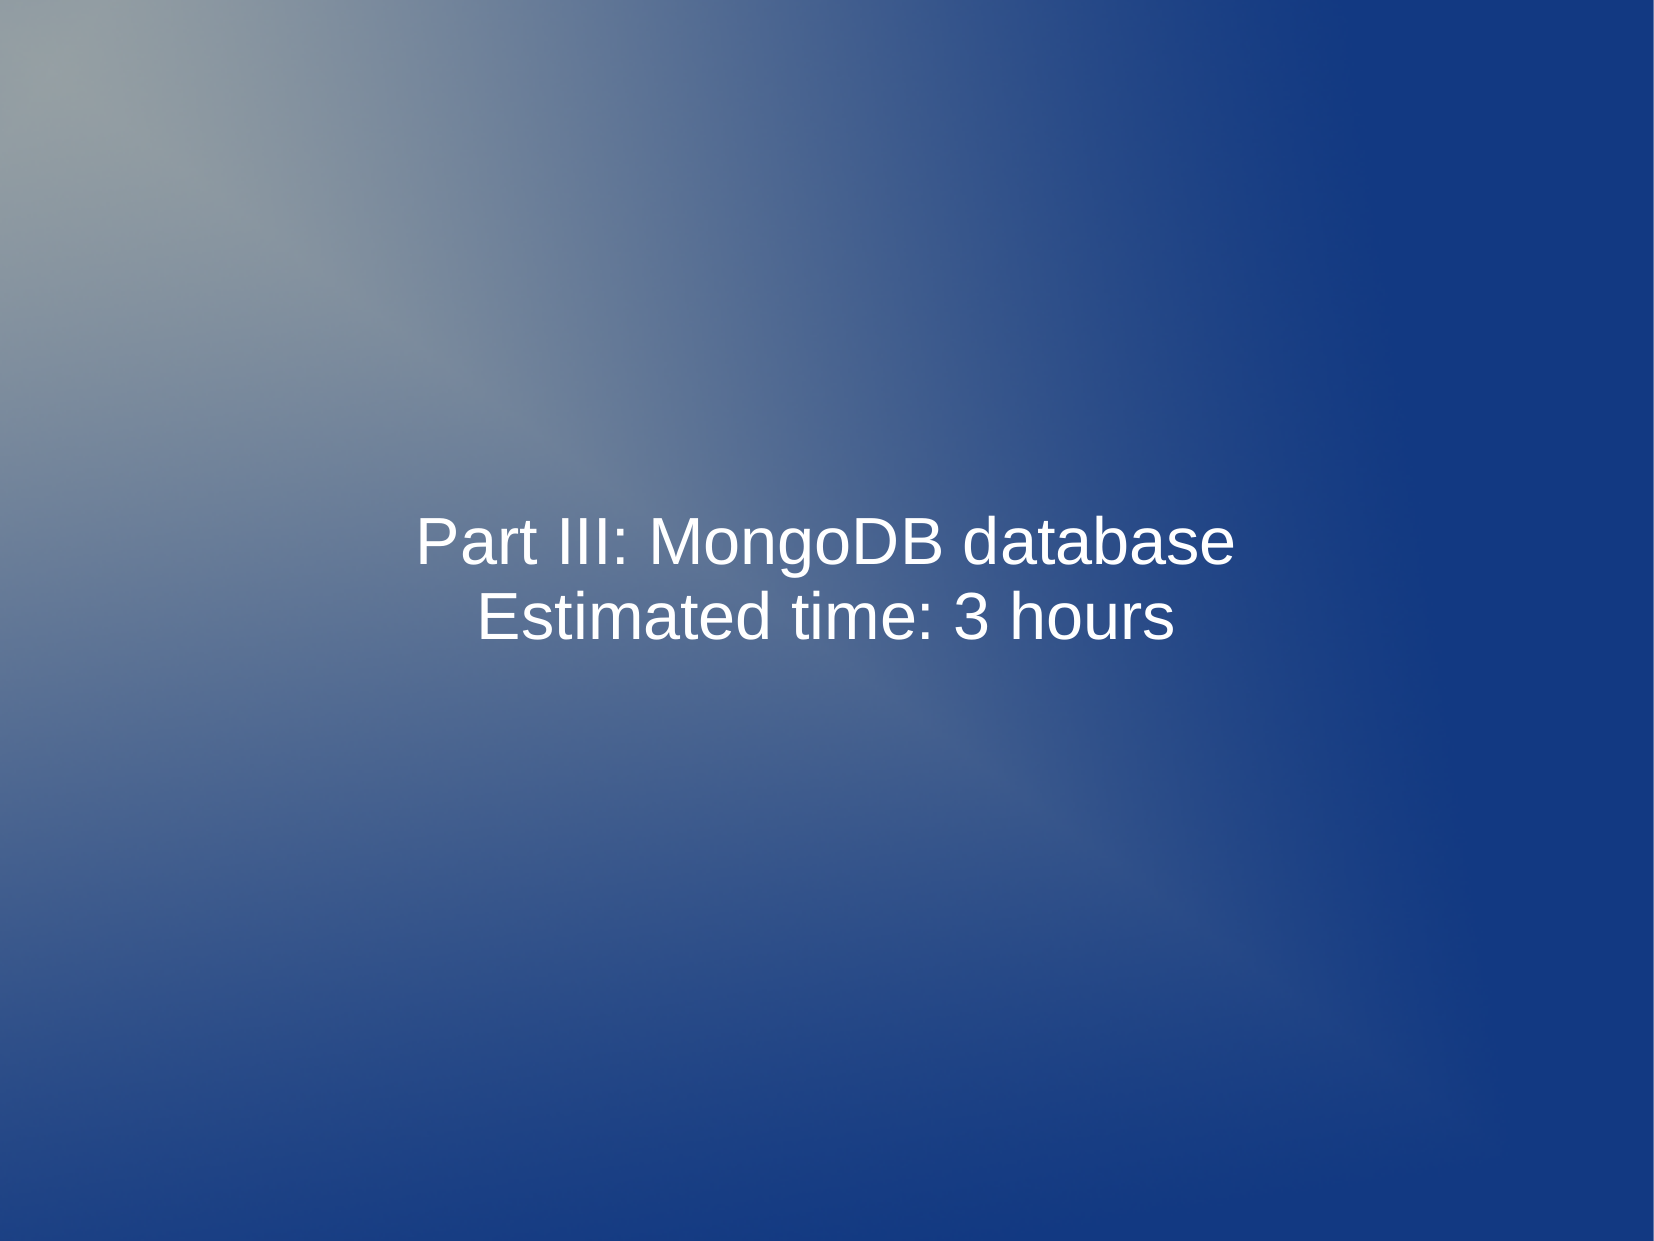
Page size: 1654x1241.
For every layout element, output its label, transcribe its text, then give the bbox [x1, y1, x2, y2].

picture [0, 0, 1654, 1241]
subtitle Part III: MongoDB database Estimated time: 3 hours [82, 49, 1571, 1109]
